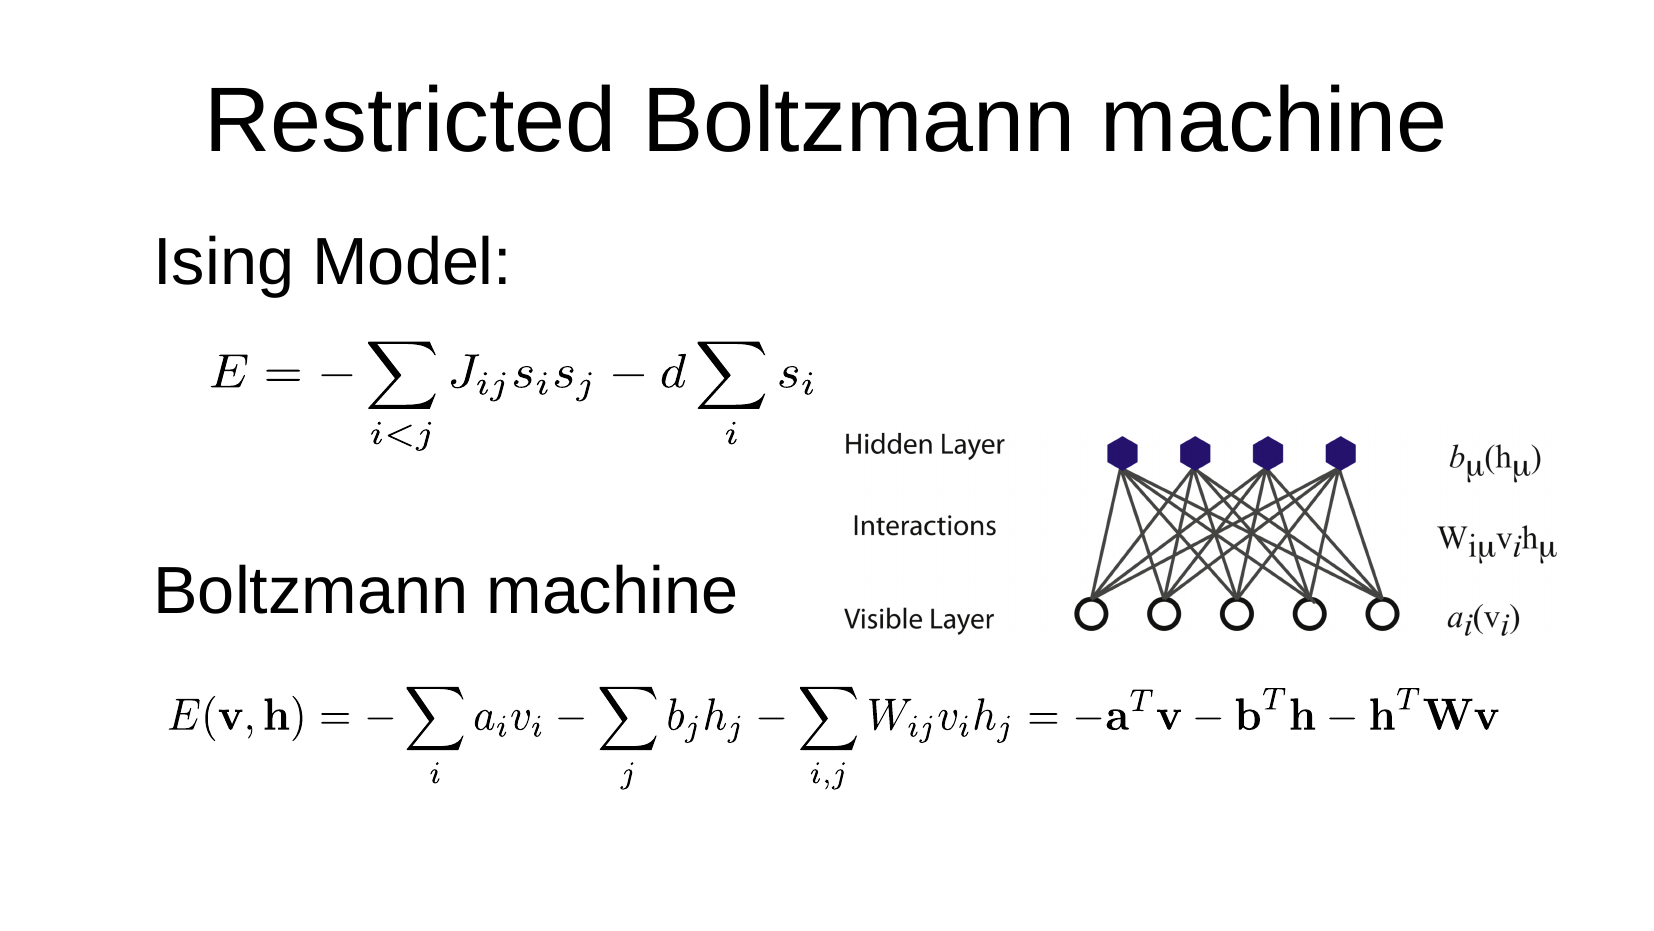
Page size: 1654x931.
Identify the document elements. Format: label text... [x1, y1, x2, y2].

picture [165, 685, 1501, 792]
picture [206, 339, 815, 453]
list Ising Model: Boltzmann machine [82, 217, 1571, 758]
picture [838, 427, 1565, 638]
title Restricted Boltzmann machine [82, 37, 1571, 193]
